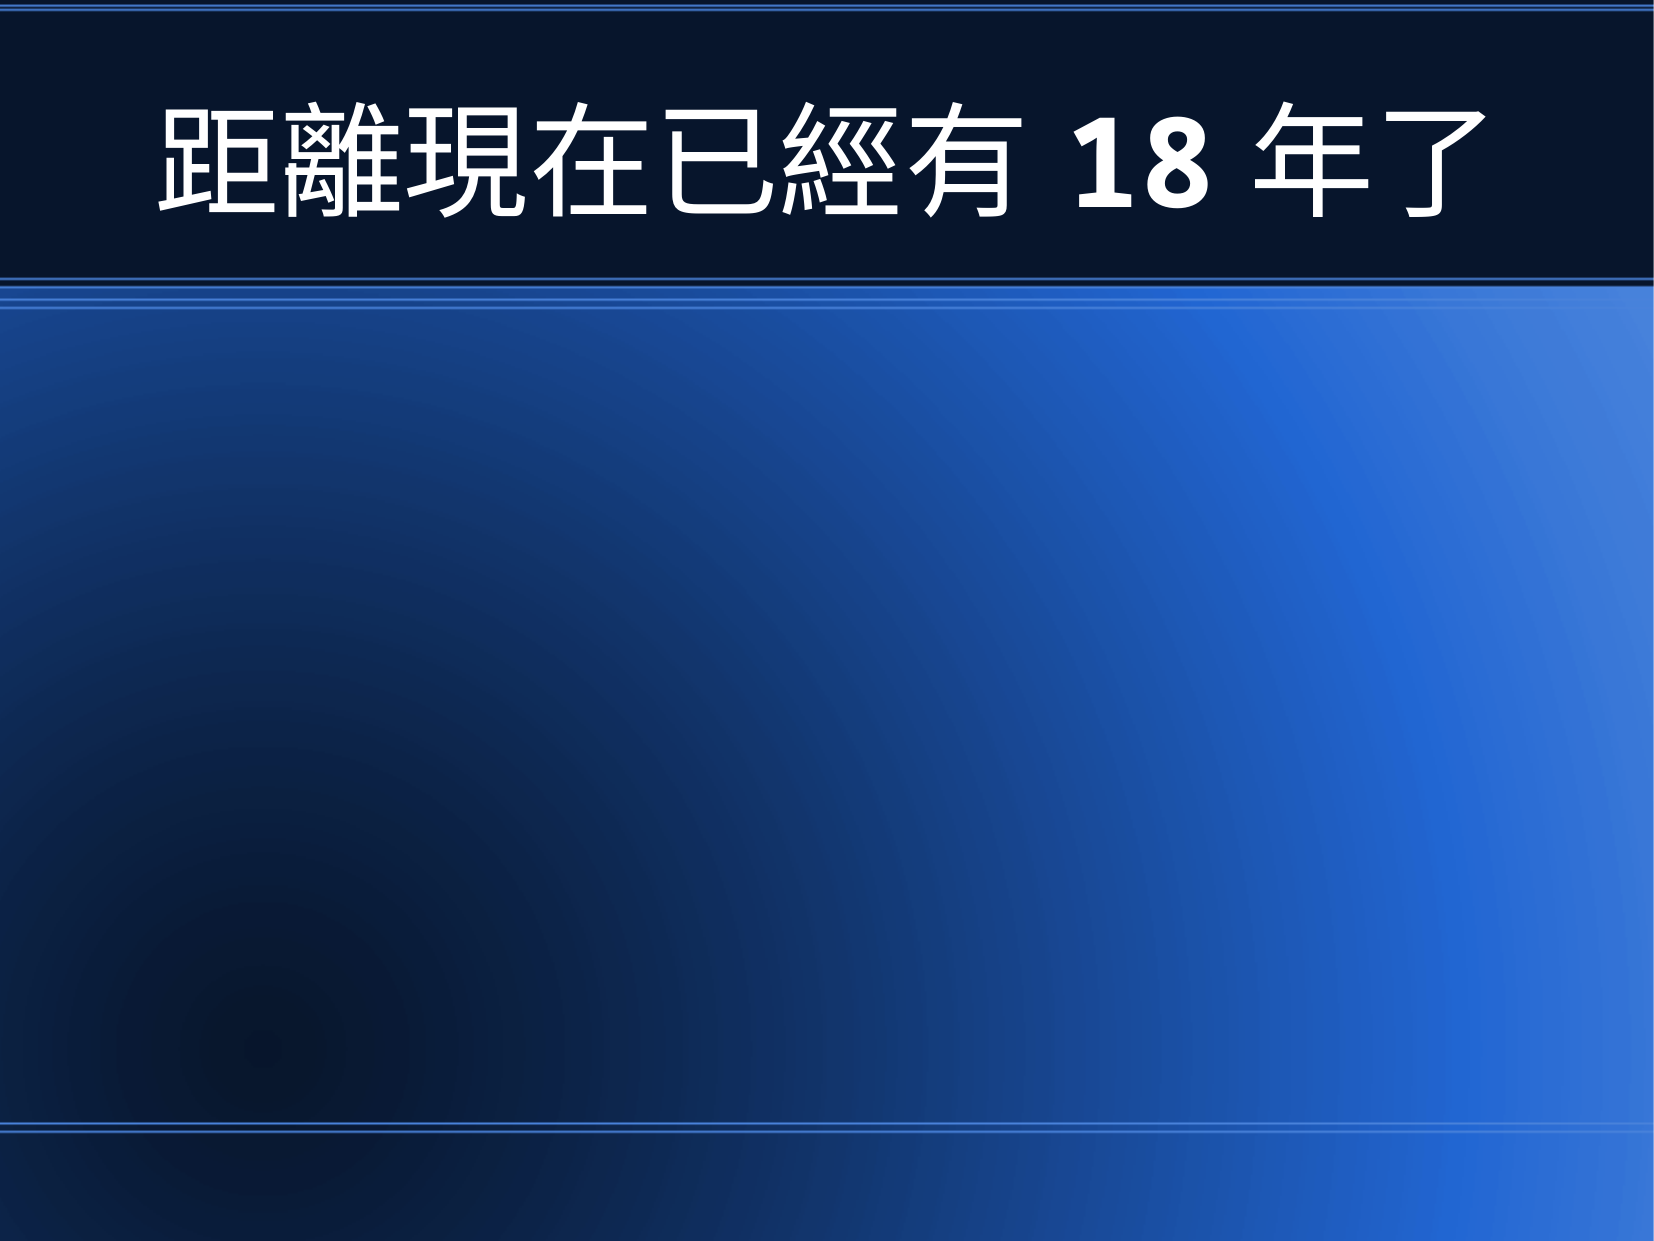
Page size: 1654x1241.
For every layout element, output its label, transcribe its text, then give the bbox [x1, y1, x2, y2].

picture [0, 0, 1654, 1241]
title 距離現在已經有18年了 [82, 49, 1571, 257]
